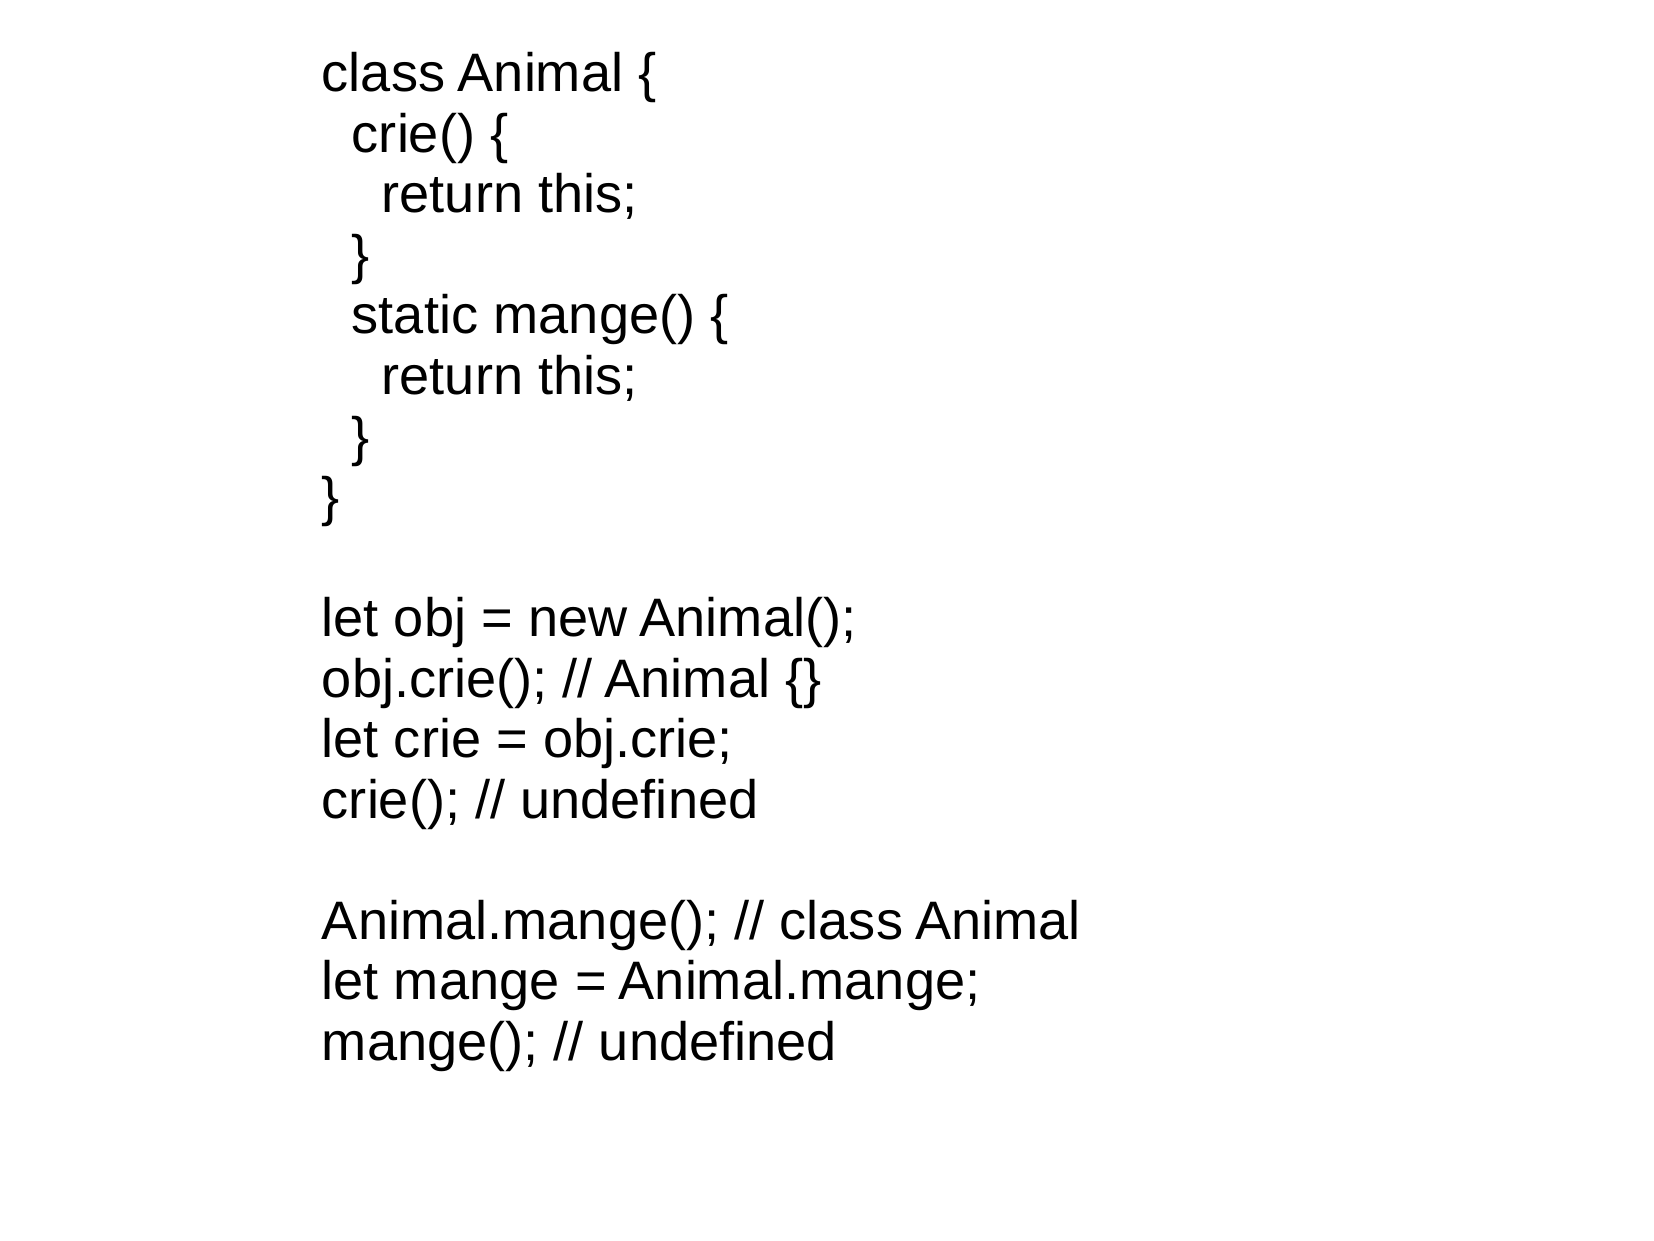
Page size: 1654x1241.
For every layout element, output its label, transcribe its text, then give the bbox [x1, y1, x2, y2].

text_box class Animal { crie() { return this; } static mange() { return this; } } let obj = new Animal(); obj.crie(); // Animal {} let crie = obj.crie; crie(); // undefined Animal.mange(); // class Animal let mange = Animal.mange; mange(); // undefined [307, 35, 1241, 1170]
